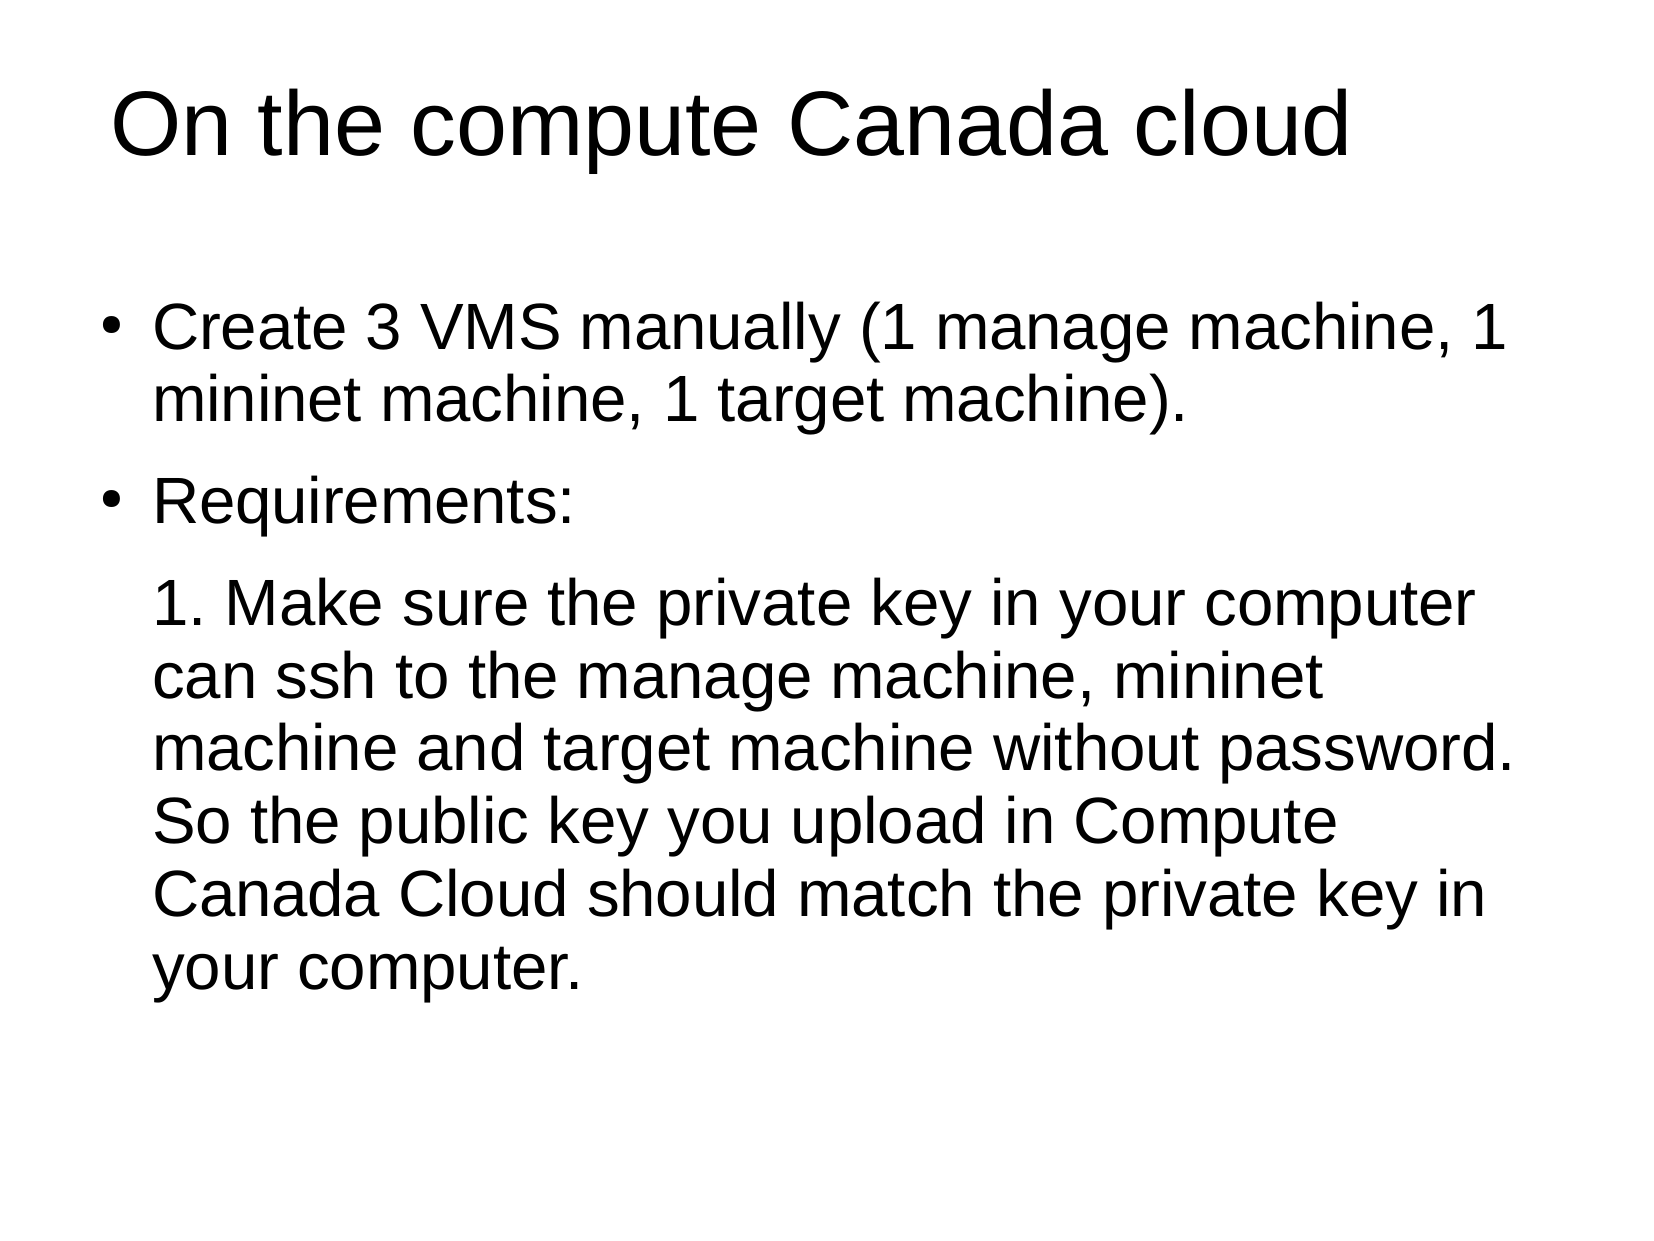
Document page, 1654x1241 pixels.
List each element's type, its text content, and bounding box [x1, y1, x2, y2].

list Create 3 VMS manually (1 manage machine, 1 mininet machine, 1 target machine). Requirements: 1. Make sure the private key in your computer can ssh to the manage machine, mininet machine and target machine without password. So the public key you upload in Compute Canada Cloud should match the private key in your computer. [82, 290, 1571, 1010]
title On the compute Canada cloud [59, 23, 1406, 225]
